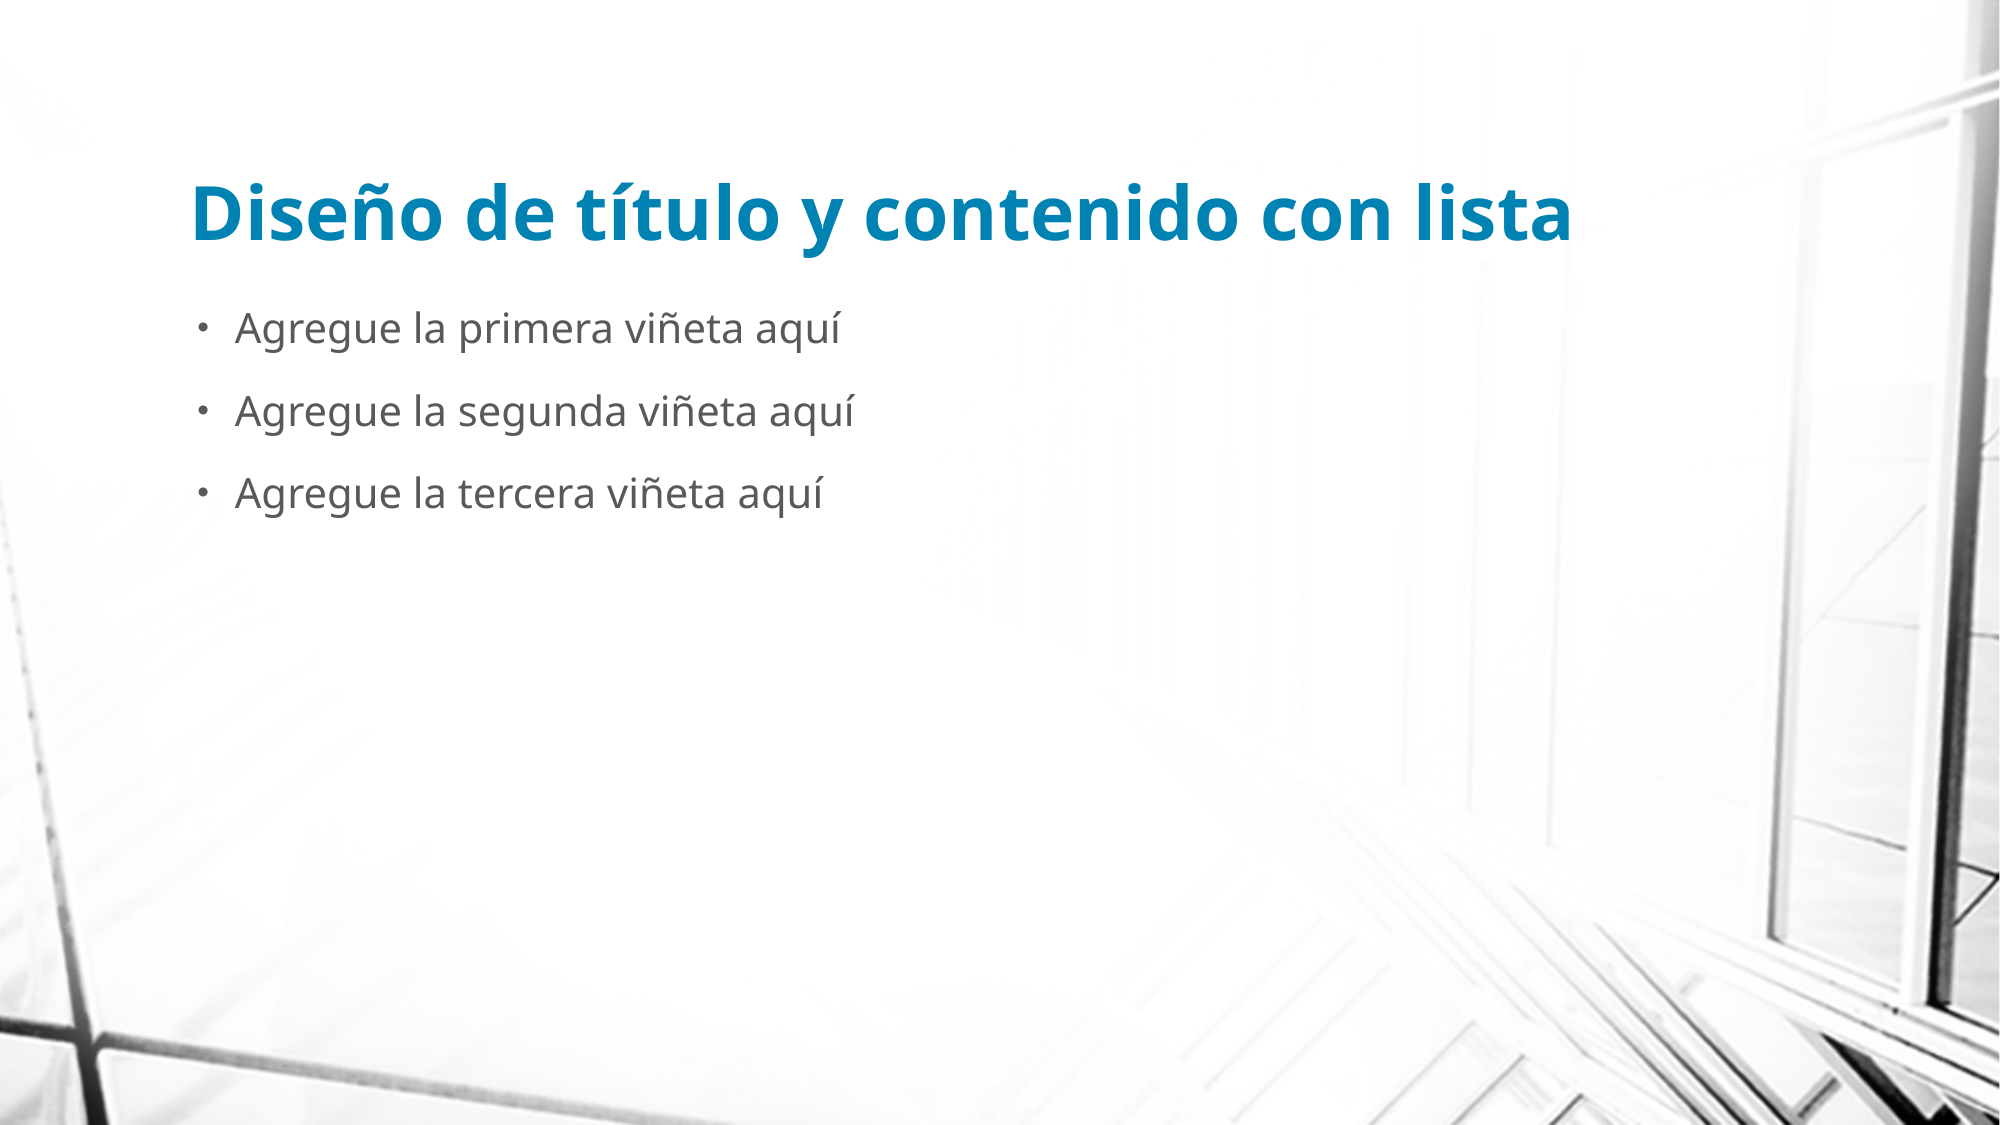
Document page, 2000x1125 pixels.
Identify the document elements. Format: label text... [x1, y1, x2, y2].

title Diseño de título y contenido con lista [174, 87, 1600, 263]
list Agregue la primera viñeta aquí Agregue la segunda viñeta aquí Agregue la tercera viñeta aquí [174, 299, 1600, 988]
picture [0, 0, 2000, 1125]
